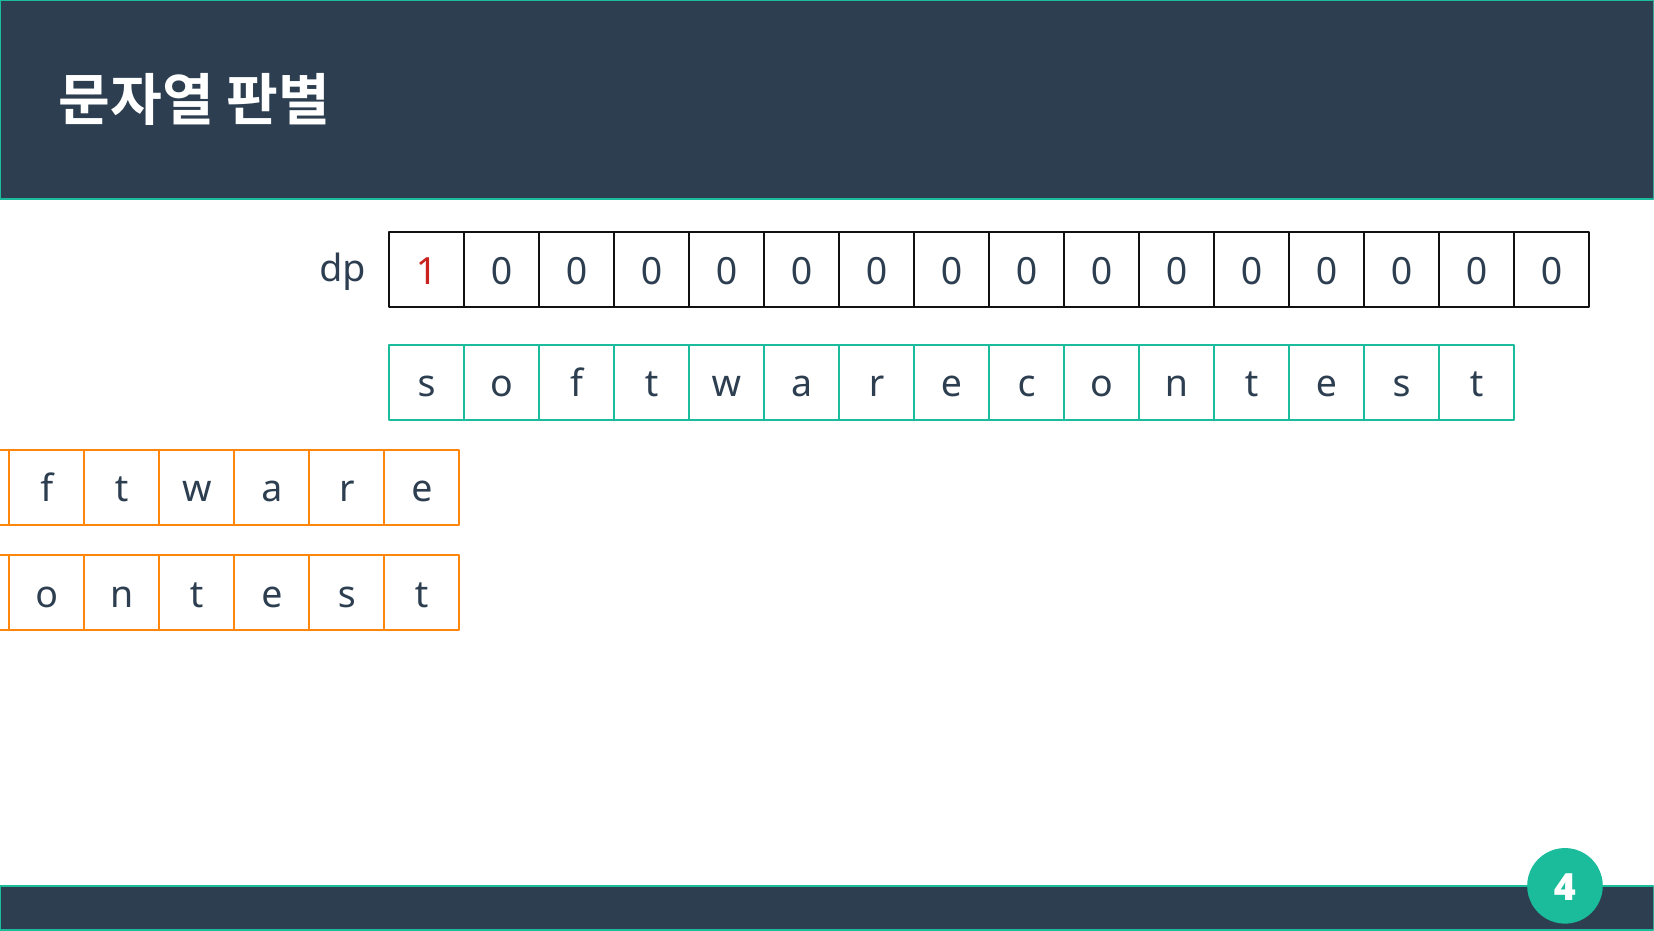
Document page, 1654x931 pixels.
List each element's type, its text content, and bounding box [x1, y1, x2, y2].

text_box e [913, 344, 988, 420]
text_box 1 [388, 232, 463, 308]
text_box 0 [1513, 232, 1589, 308]
text_box f [538, 344, 613, 420]
text_box n [84, 555, 159, 631]
text_box a [763, 344, 838, 420]
text_box 0 [1138, 232, 1213, 308]
title 문자열 판별 [59, 37, 1595, 155]
text_box e [234, 555, 309, 631]
text_box n [1138, 344, 1213, 420]
text_box 0 [1063, 232, 1138, 308]
text_box e [384, 450, 460, 526]
text_box 0 [1288, 232, 1363, 308]
text_box o [463, 344, 538, 420]
text_box 0 [463, 232, 538, 308]
text_box s [388, 344, 463, 420]
text_box t [613, 344, 688, 420]
text_box o [1063, 344, 1138, 420]
text_box o [9, 555, 84, 631]
text_box c [0, 555, 9, 631]
text_box 0 [913, 232, 988, 308]
text_box t [159, 555, 234, 631]
text_box o [0, 450, 9, 526]
text_box t [384, 555, 460, 631]
text_box a [234, 450, 309, 526]
text_box 0 [1213, 232, 1288, 308]
text_box 0 [988, 232, 1063, 308]
text_box 0 [688, 232, 763, 308]
text_box dp [304, 234, 381, 301]
text_box t [1438, 344, 1514, 420]
text_box r [309, 450, 384, 526]
text_box s [309, 555, 384, 631]
text_box w [688, 344, 763, 420]
text_box 0 [613, 232, 688, 308]
text_box c [988, 344, 1063, 420]
text_box t [84, 450, 159, 526]
text_box 0 [538, 232, 613, 308]
text_box 0 [1438, 232, 1513, 308]
text_box 0 [1363, 232, 1438, 308]
text_box w [159, 450, 234, 526]
text_box e [1288, 344, 1363, 420]
text_box 0 [838, 232, 913, 308]
text_box f [9, 450, 84, 526]
text_box 0 [763, 232, 838, 308]
text_box t [1213, 344, 1288, 420]
text_box s [1363, 344, 1438, 420]
text_box r [838, 344, 913, 420]
